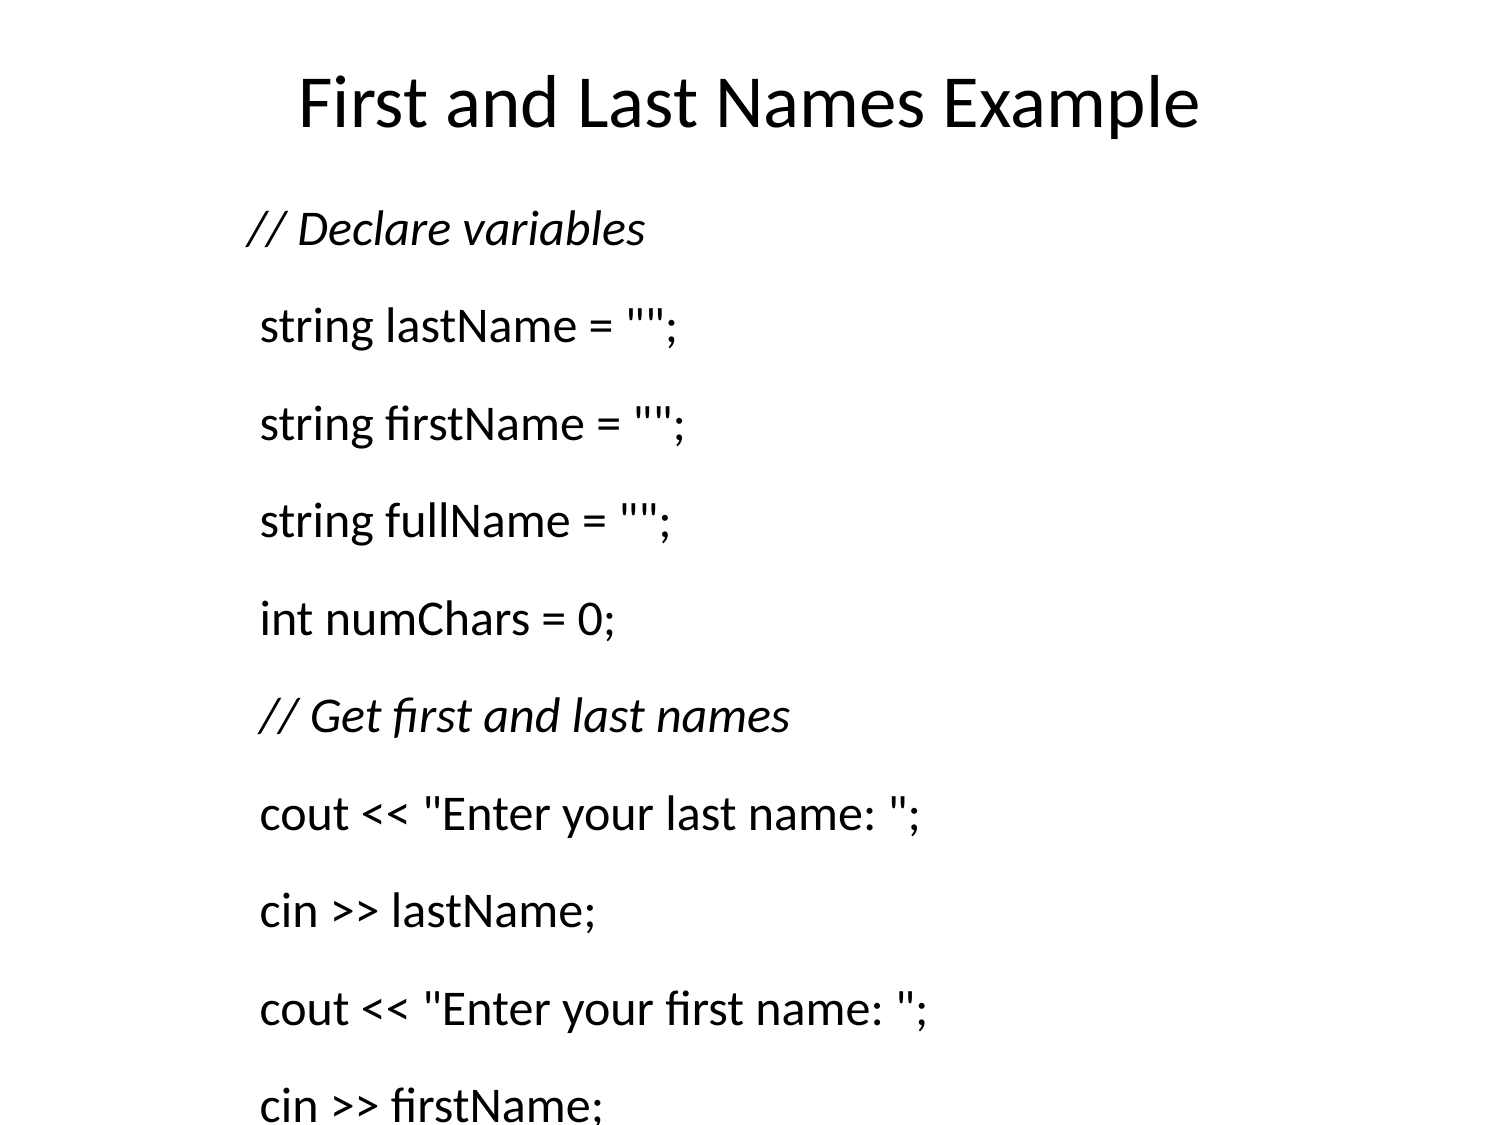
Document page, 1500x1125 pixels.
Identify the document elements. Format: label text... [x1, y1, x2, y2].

title First and Last Names Example [75, 45, 1425, 163]
list // Declare variables string lastName = ""; string firstName = ""; string fullName = ""; int numChars = 0; // Get first and last names cout << "Enter your last name: "; cin >> lastName; cout << "Enter your first name: "; cin >> firstName; [75, 187, 1438, 1125]
